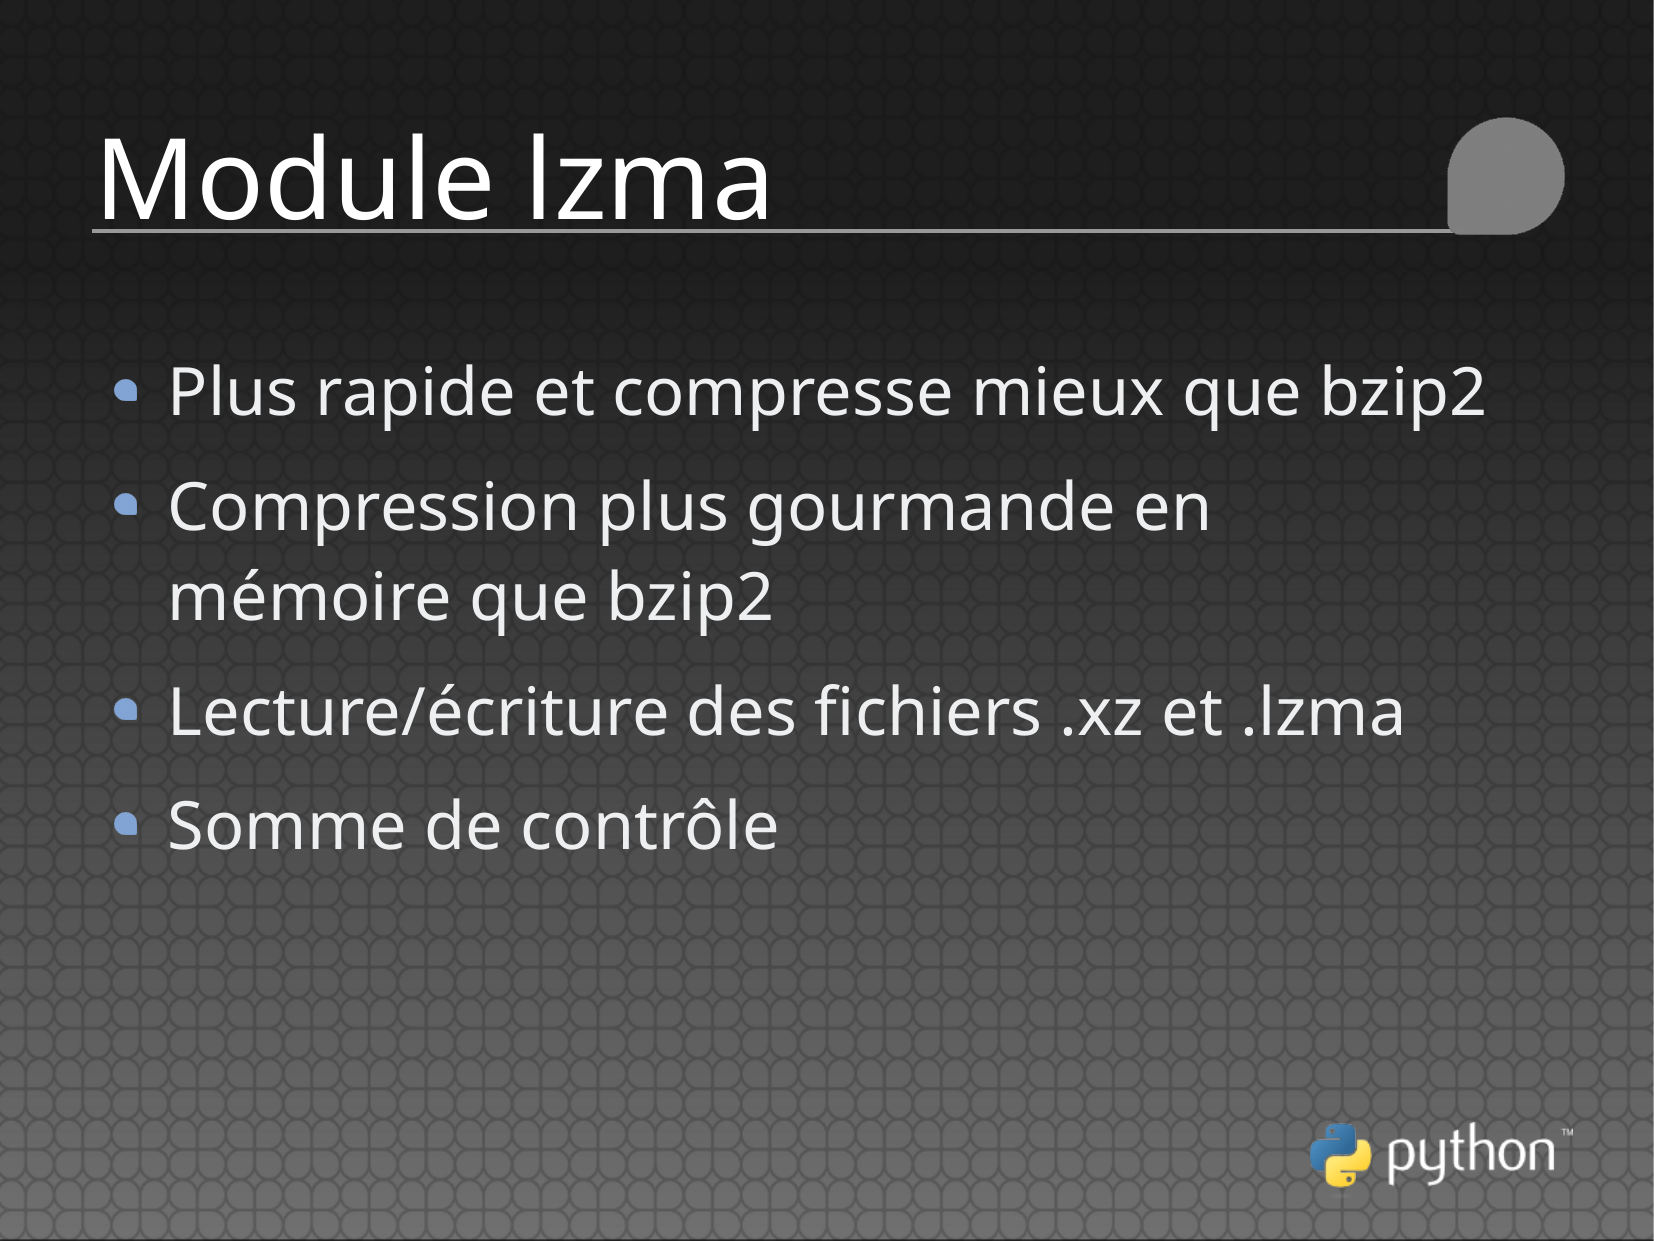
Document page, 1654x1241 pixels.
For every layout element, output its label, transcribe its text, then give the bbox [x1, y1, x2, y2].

list Plus rapide et compresse mieux que bzip2 Compression plus gourmande en mémoire que bzip2 Lecture/écriture des fichiers .xz et .lzma Somme de contrôle [26, 224, 1515, 1028]
title Module lzma [94, 100, 1426, 251]
picture [0, 0, 1654, 1241]
